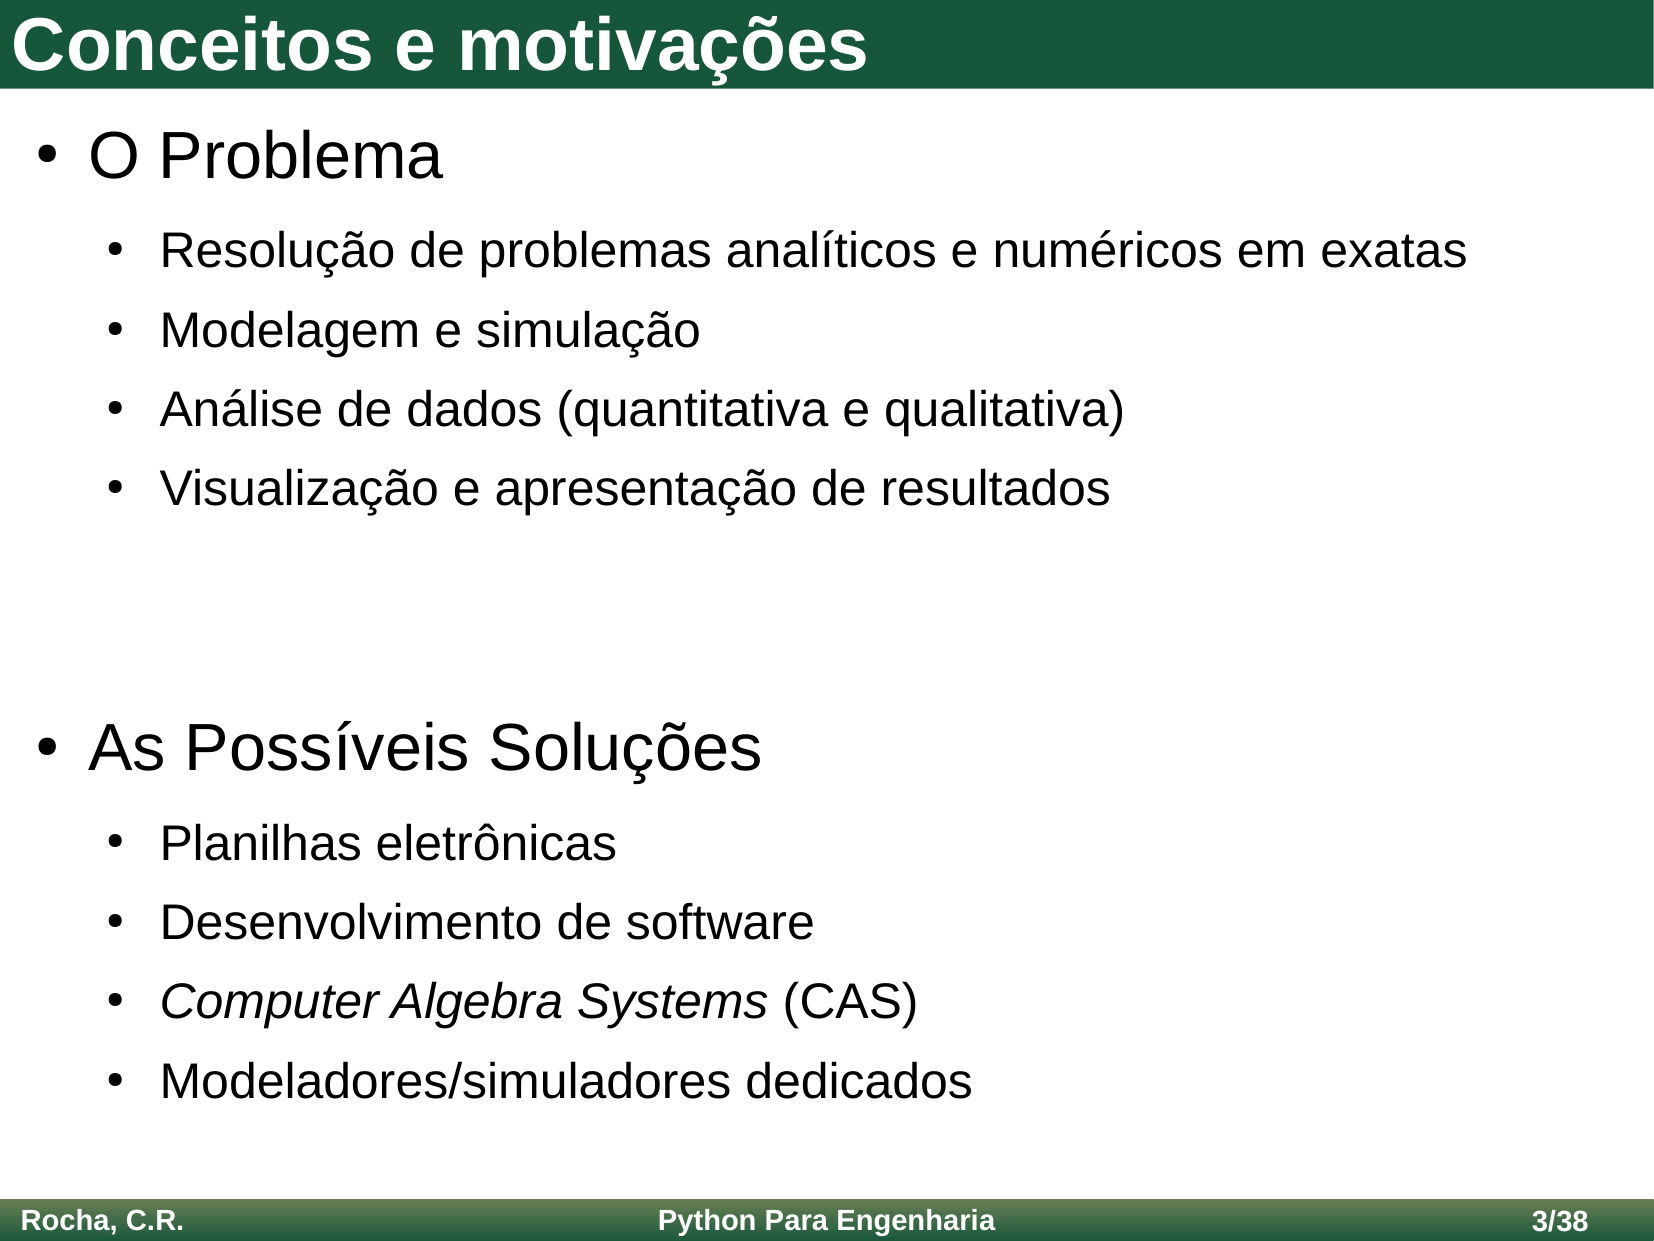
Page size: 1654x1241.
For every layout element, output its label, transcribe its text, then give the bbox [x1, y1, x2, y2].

title Conceitos e motivações [11, 0, 1625, 89]
list O Problema Resolução de problemas analíticos e numéricos em exatas Modelagem e simulação Análise de dados (quantitativa e qualitativa) Visualização e apresentação de resultados As Possíveis Soluções Planilhas eletrônicas Desenvolvimento de software Computer Algebra Systems (CAS) Modeladores/simuladores dedicados [17, 118, 1625, 1152]
